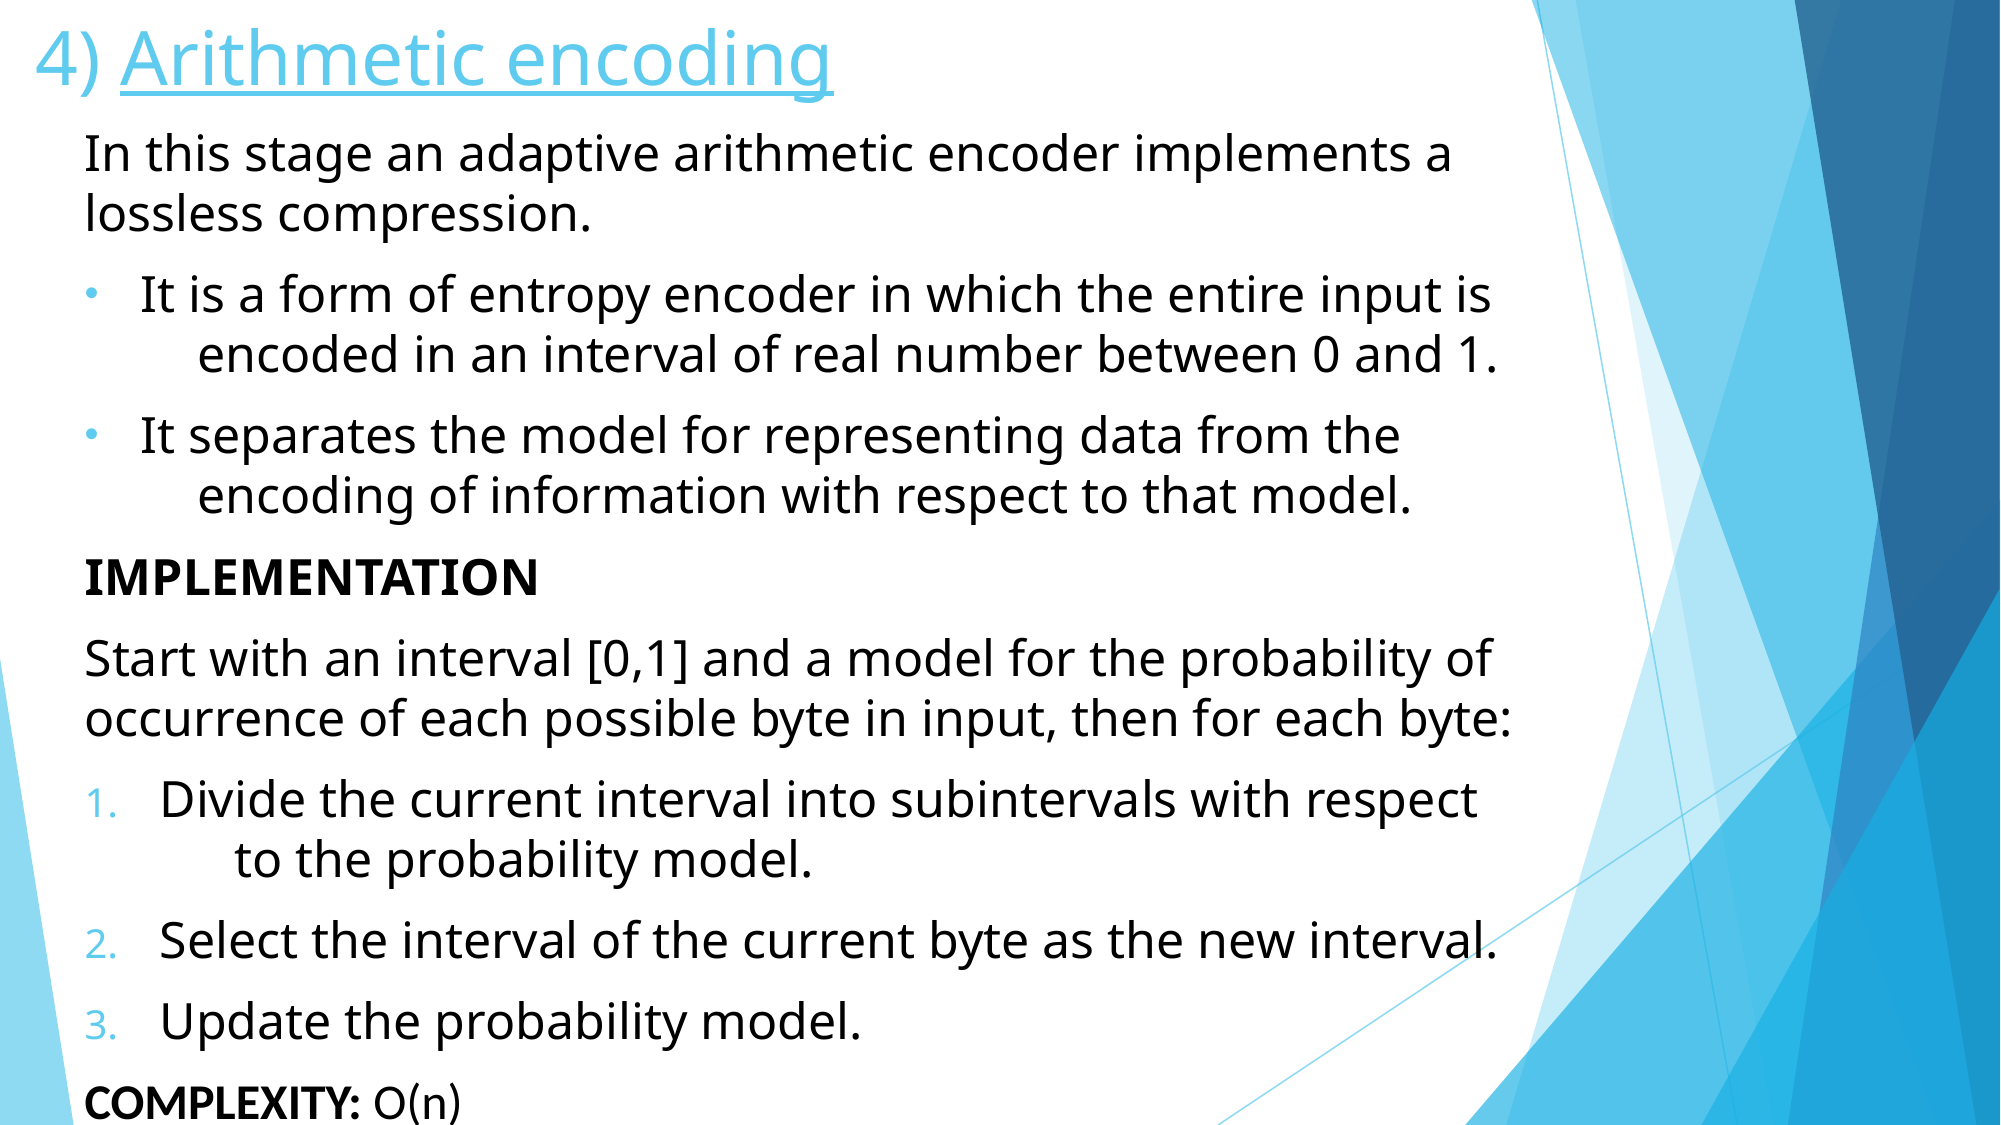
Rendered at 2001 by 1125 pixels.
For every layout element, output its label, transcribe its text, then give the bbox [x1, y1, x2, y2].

list In this stage an adaptive arithmetic encoder implements a lossless compression. It is a form of entropy encoder in which the entire input is encoded in an interval of real number between 0 and 1. It separates the model for representing data from the encoding of information with respect to that model. [69, 114, 1576, 542]
text_box IMPLEMENTATION Start with an interval [0,1] and a model for the probability of occurrence of each possible byte in input, then for each byte: Divide the current interval into subintervals with respect to the probability model. Select the interval of the current byte as the new interval. Update the probability model. COMPLEXITY: O(n) [69, 538, 1540, 1123]
title 4) Arithmetic encoding [20, 2, 1431, 136]
